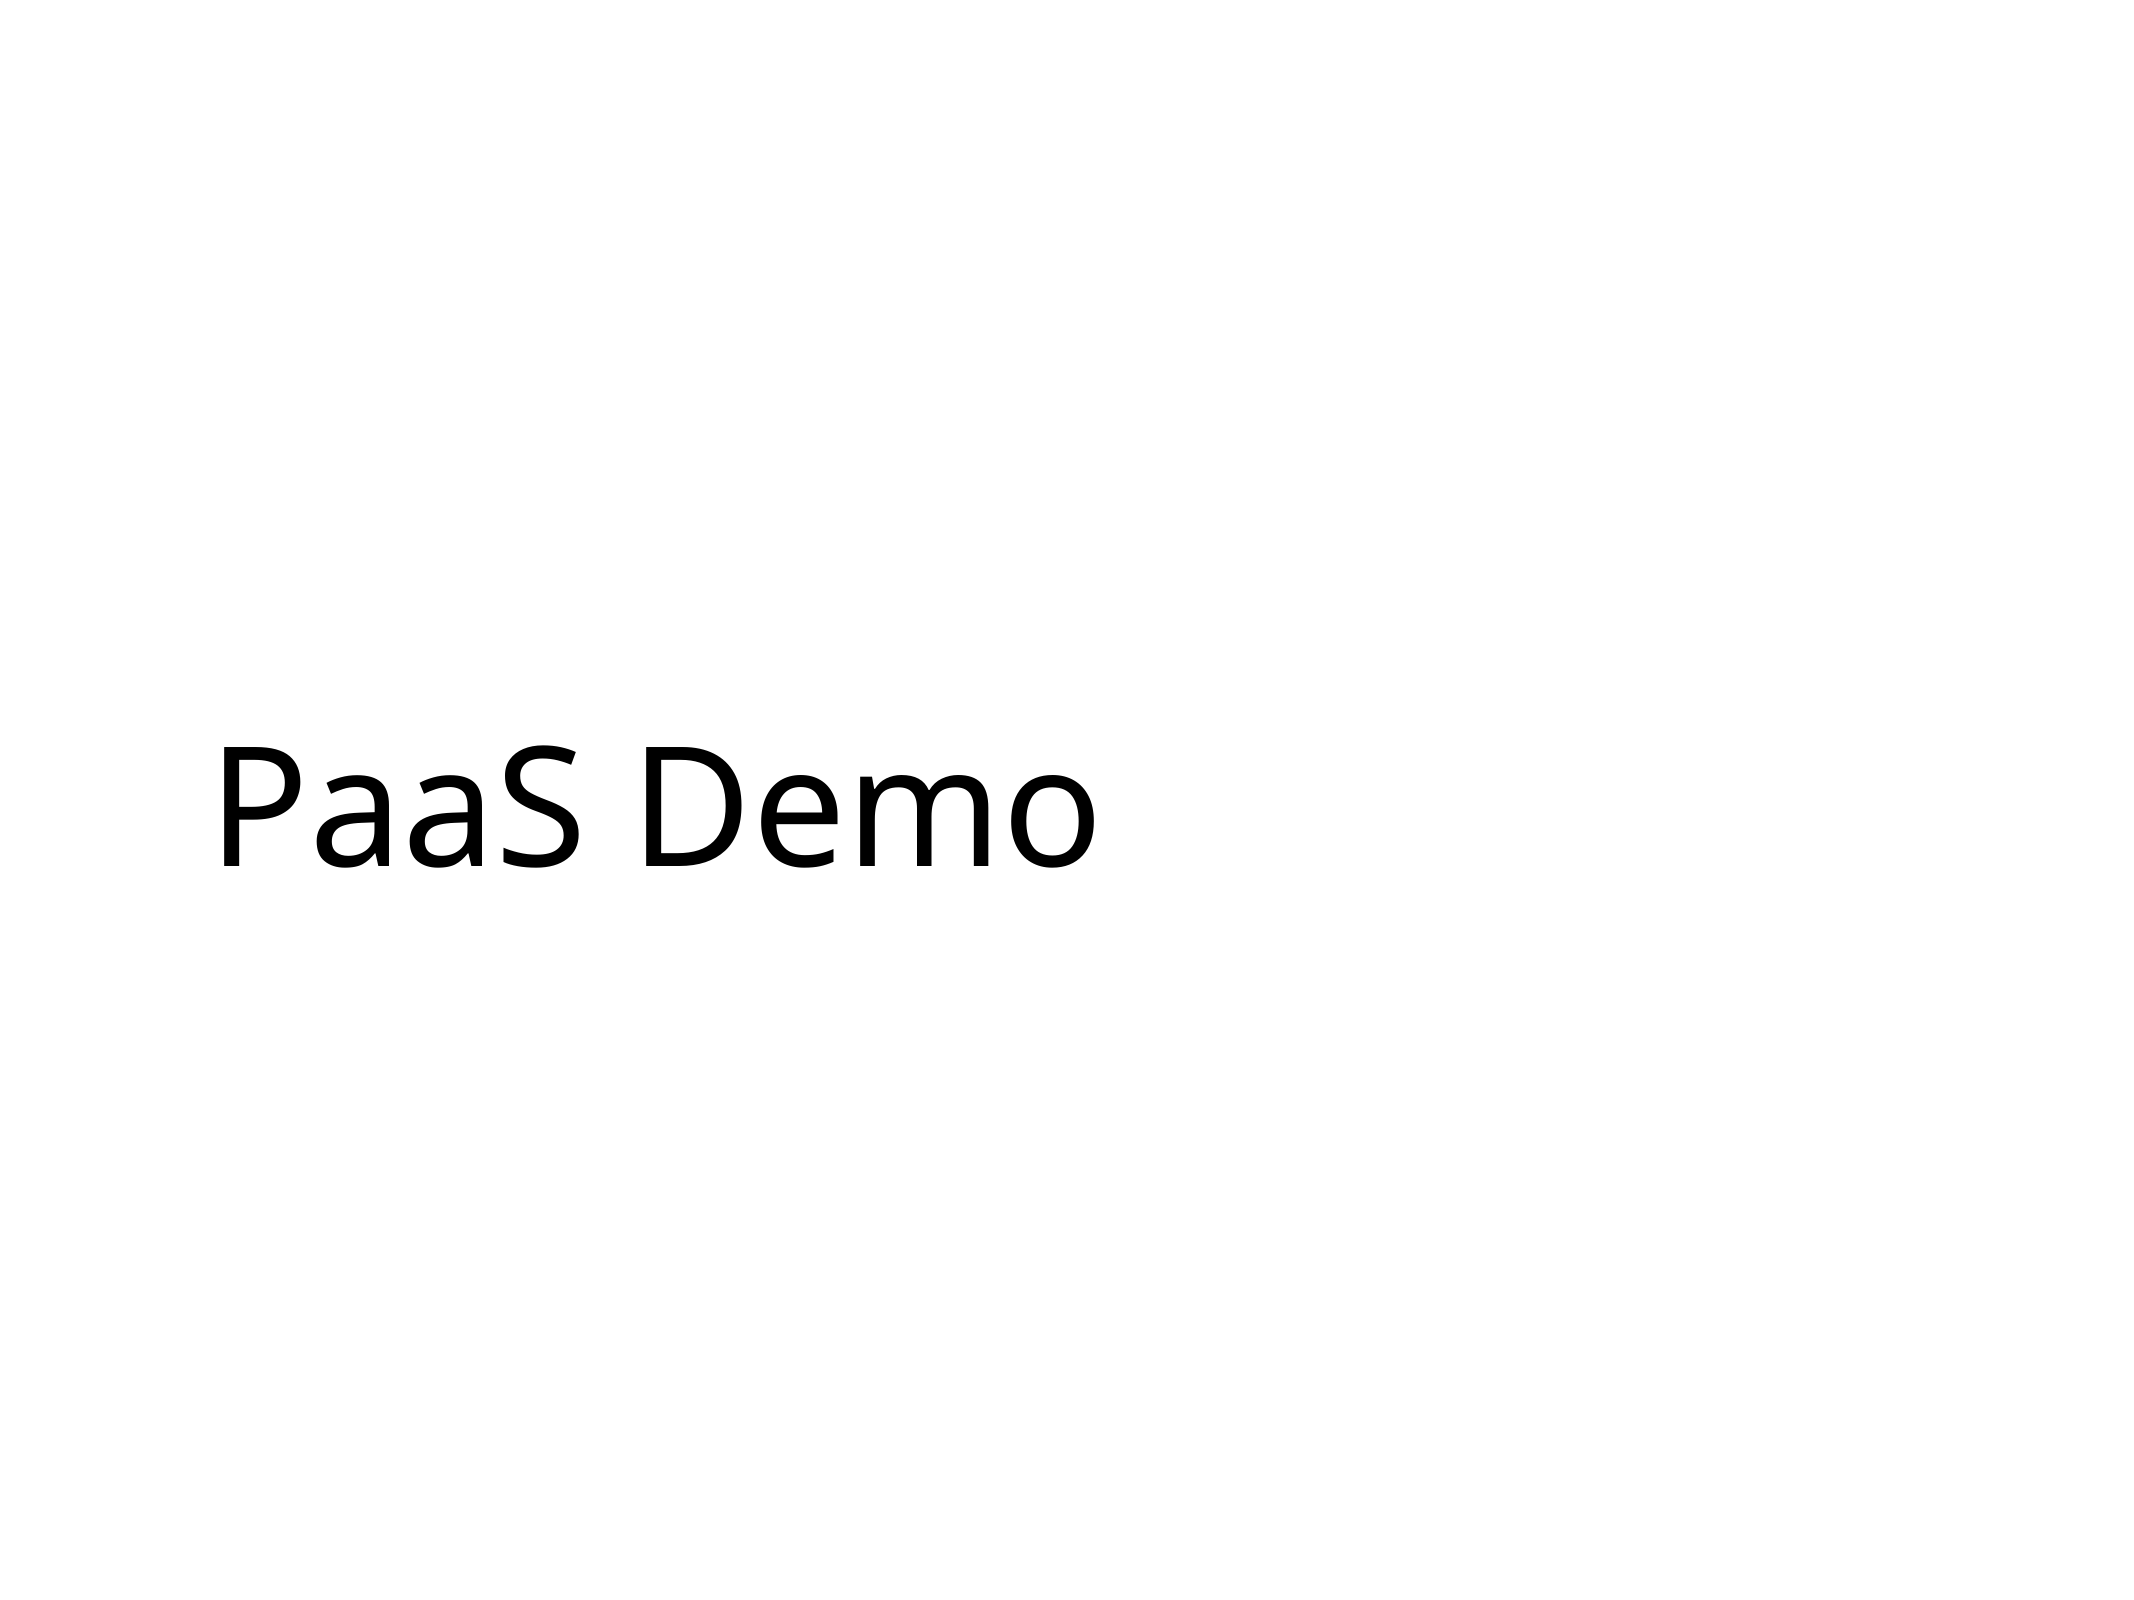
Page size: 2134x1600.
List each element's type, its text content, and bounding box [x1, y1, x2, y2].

title PaaS Demo [208, 529, 1925, 1071]
